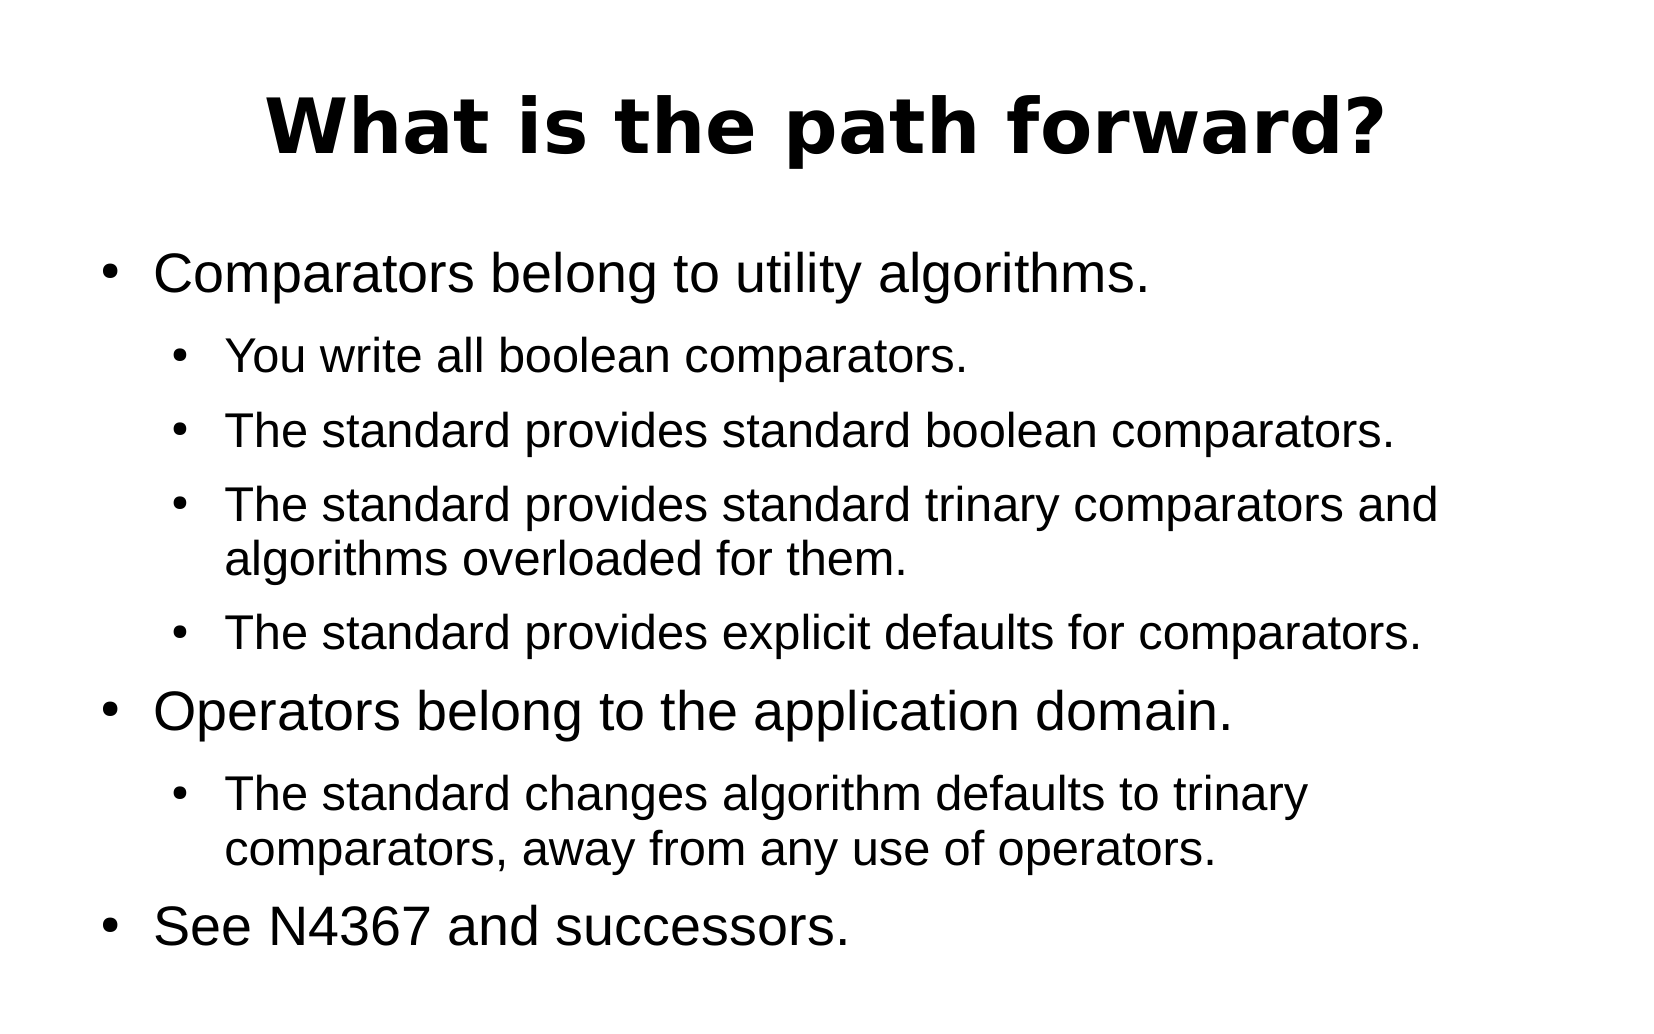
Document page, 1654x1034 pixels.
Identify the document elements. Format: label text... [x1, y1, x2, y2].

title What is the path forward? [82, 41, 1571, 214]
list Comparators belong to utility algorithms. You write all boolean comparators. The standard provides standard boolean comparators. The standard provides standard trinary comparators and algorithms overloaded for them. The standard provides explicit defaults for comparators. Operators belong to the application domain. The standard changes algorithm defaults to trinary comparators, away from any use of operators. See N4367 and successors. [82, 241, 1571, 1025]
